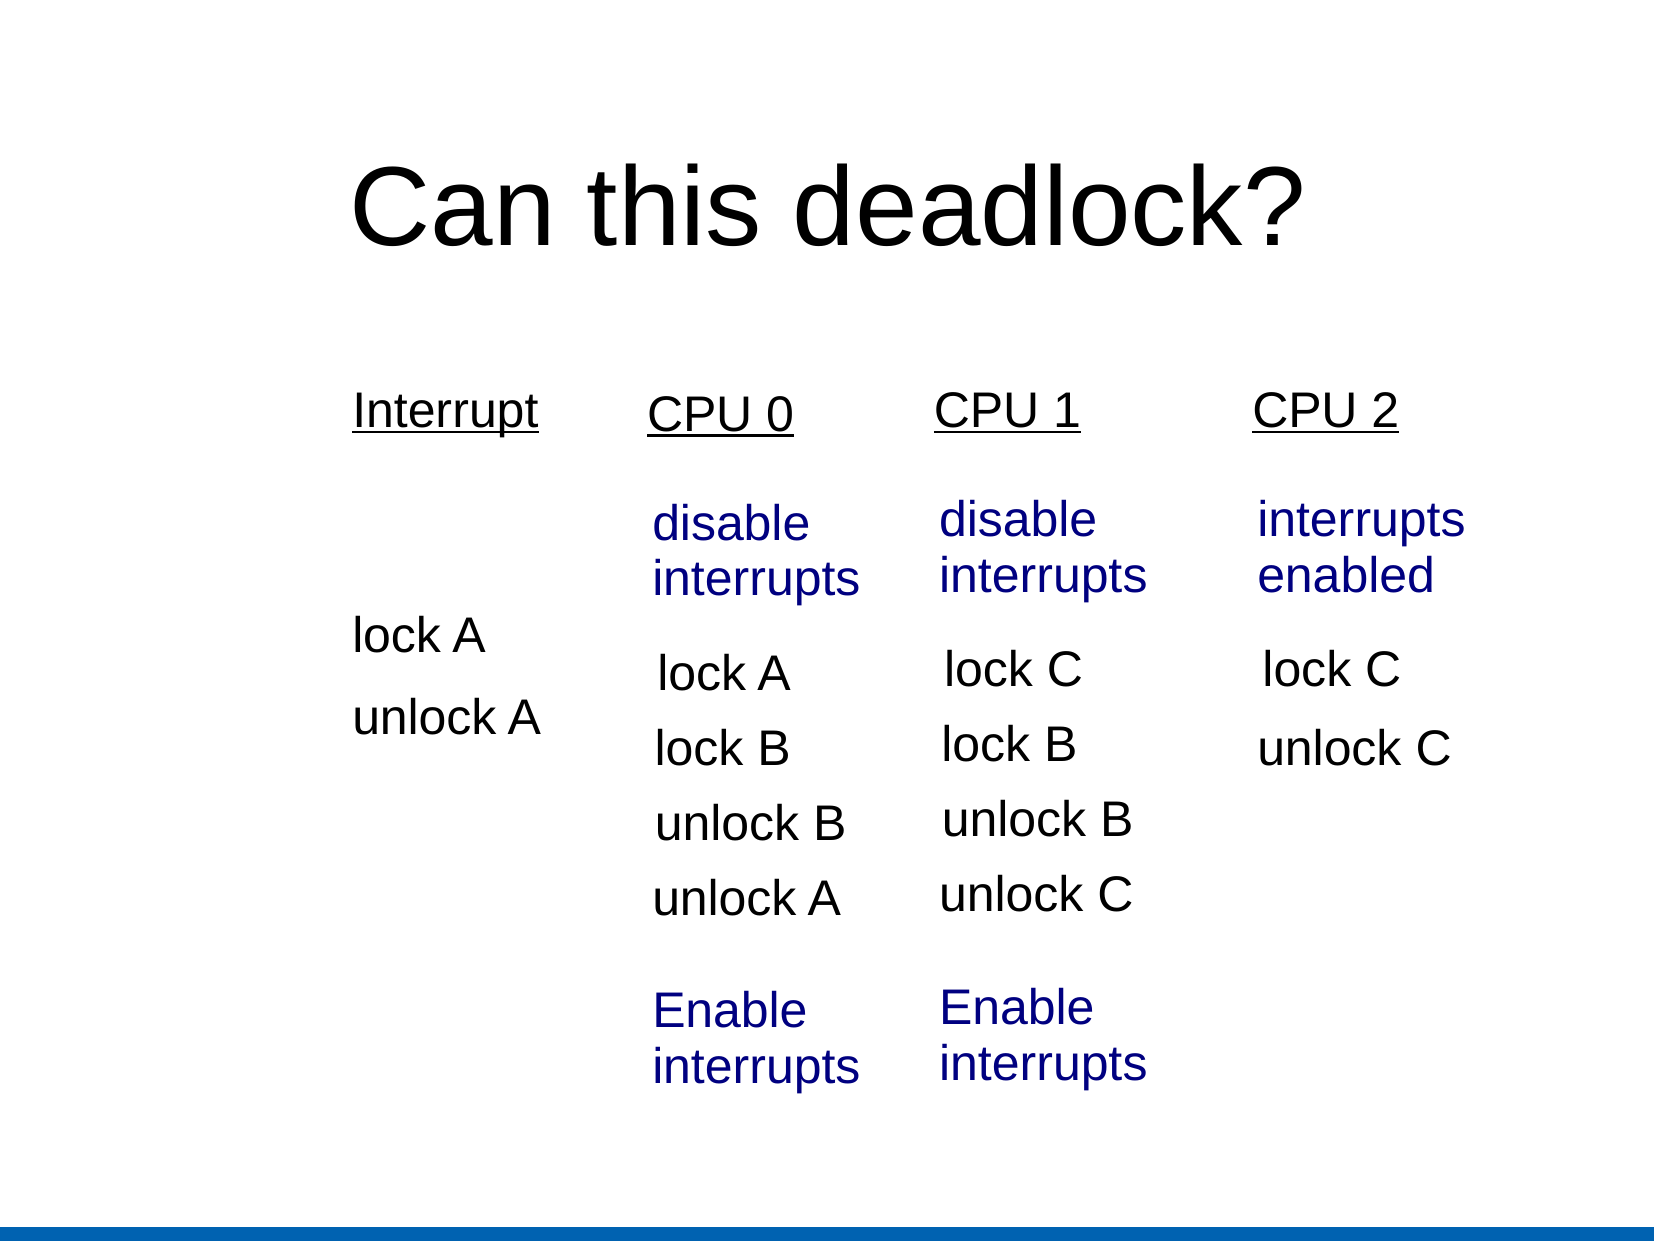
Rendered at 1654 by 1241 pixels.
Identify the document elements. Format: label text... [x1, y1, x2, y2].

text_box lock A [642, 637, 806, 709]
text_box Interrupt [337, 375, 554, 447]
text_box Enable interrupts [924, 971, 1163, 1098]
text_box interrupts enabled [1242, 484, 1481, 611]
text_box unlock C [1242, 712, 1467, 788]
text_box CPU 0 [632, 378, 810, 450]
text_box CPU 1 [919, 375, 1096, 447]
text_box Enable interrupts [637, 975, 876, 1102]
text_box disable interrupts [924, 484, 1163, 611]
text_box unlock A [337, 681, 557, 753]
text_box disable interrupts [637, 487, 876, 614]
text_box lock A [337, 600, 501, 672]
text_box unlock C [924, 859, 1149, 935]
text_box lock C [929, 634, 1098, 706]
title Can this deadlock? [121, 110, 1534, 303]
text_box lock B [926, 709, 1093, 785]
text_box unlock B [927, 784, 1149, 856]
text_box lock C [1247, 634, 1417, 706]
text_box unlock A [637, 862, 857, 938]
text_box lock B [639, 712, 806, 788]
text_box unlock B [640, 787, 862, 859]
text_box CPU 2 [1237, 375, 1415, 447]
